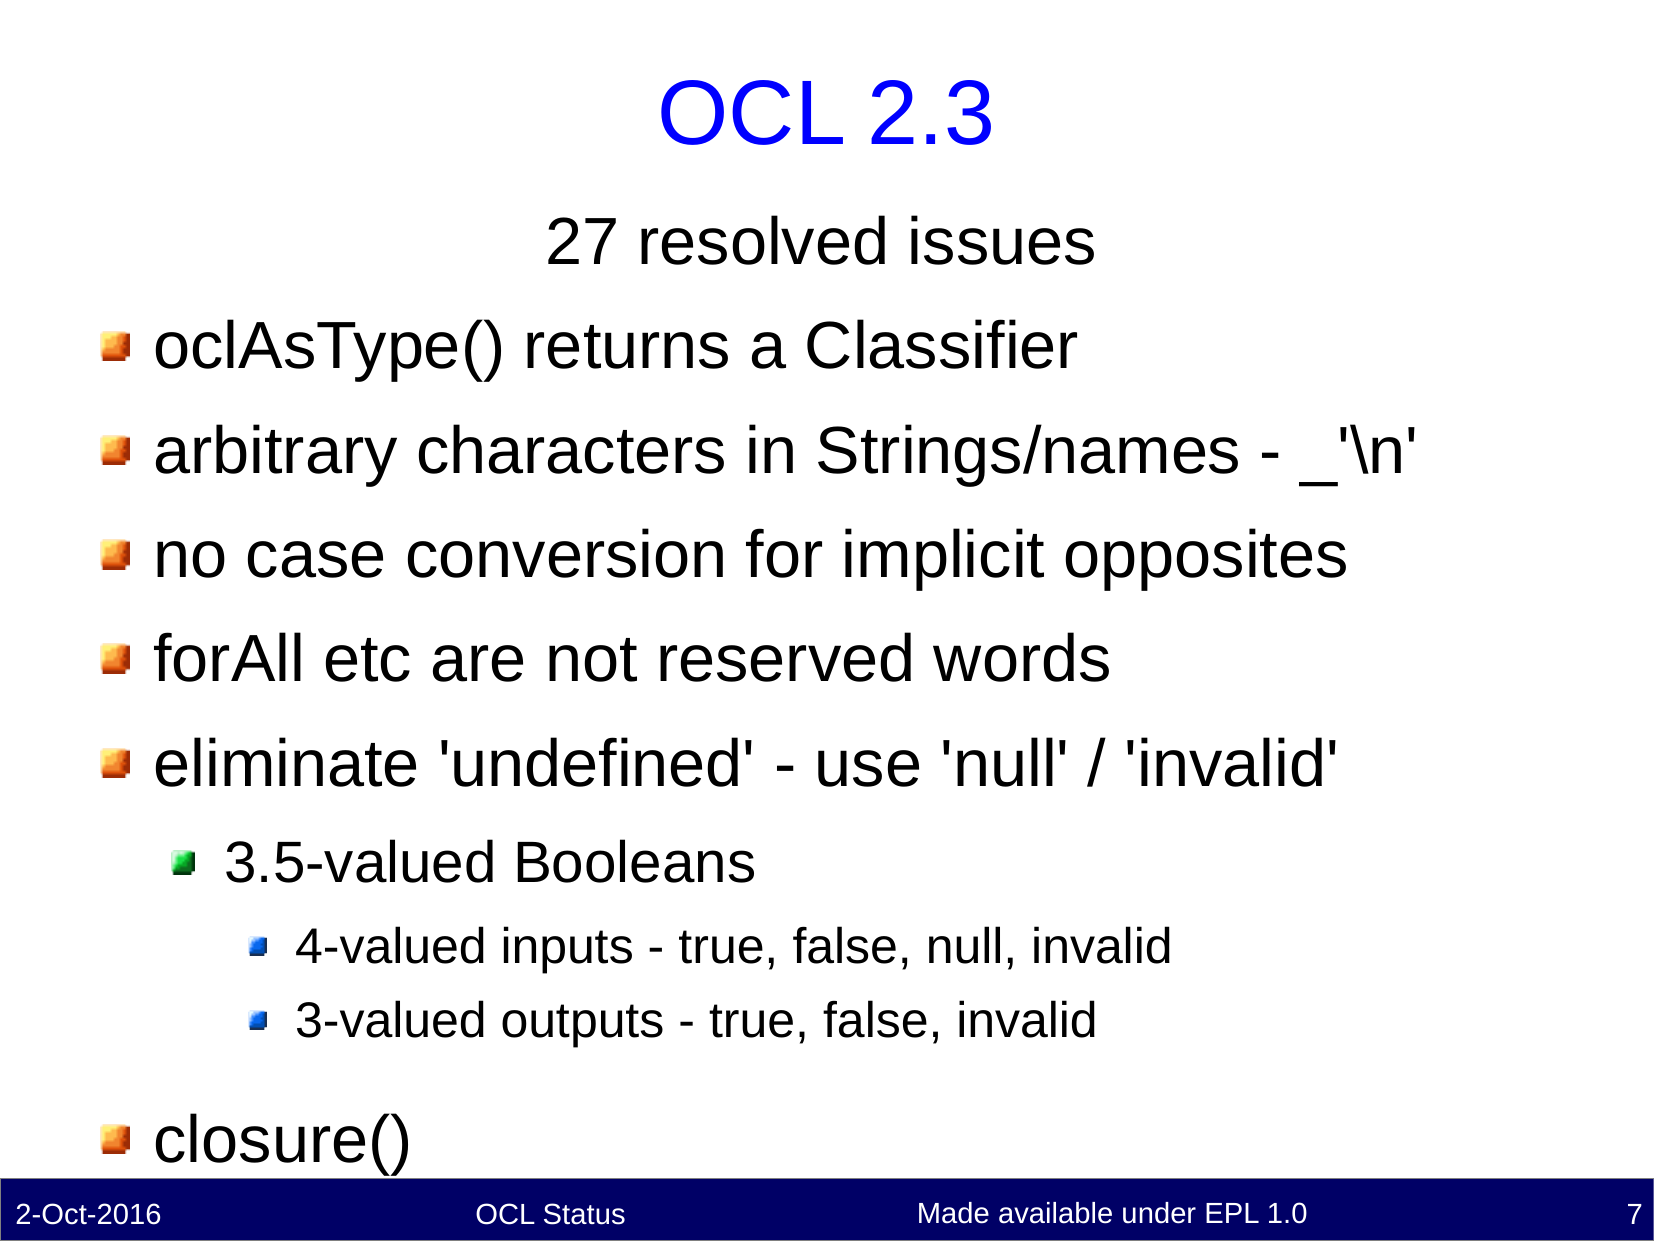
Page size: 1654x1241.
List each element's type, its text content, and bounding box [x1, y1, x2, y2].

list 27 resolved issues oclAsType() returns a Classifier arbitrary characters in Strings/names - _'\n' no case conversion for implicit opposites forAll etc are not reserved words eliminate 'undefined' - use 'null' / 'invalid' 3.5-valued Booleans 4-valued inputs - true, false, null, invalid 3-valued outputs - true, false, invalid closure() [82, 204, 1571, 1238]
title OCL 2.3 [82, 49, 1571, 178]
